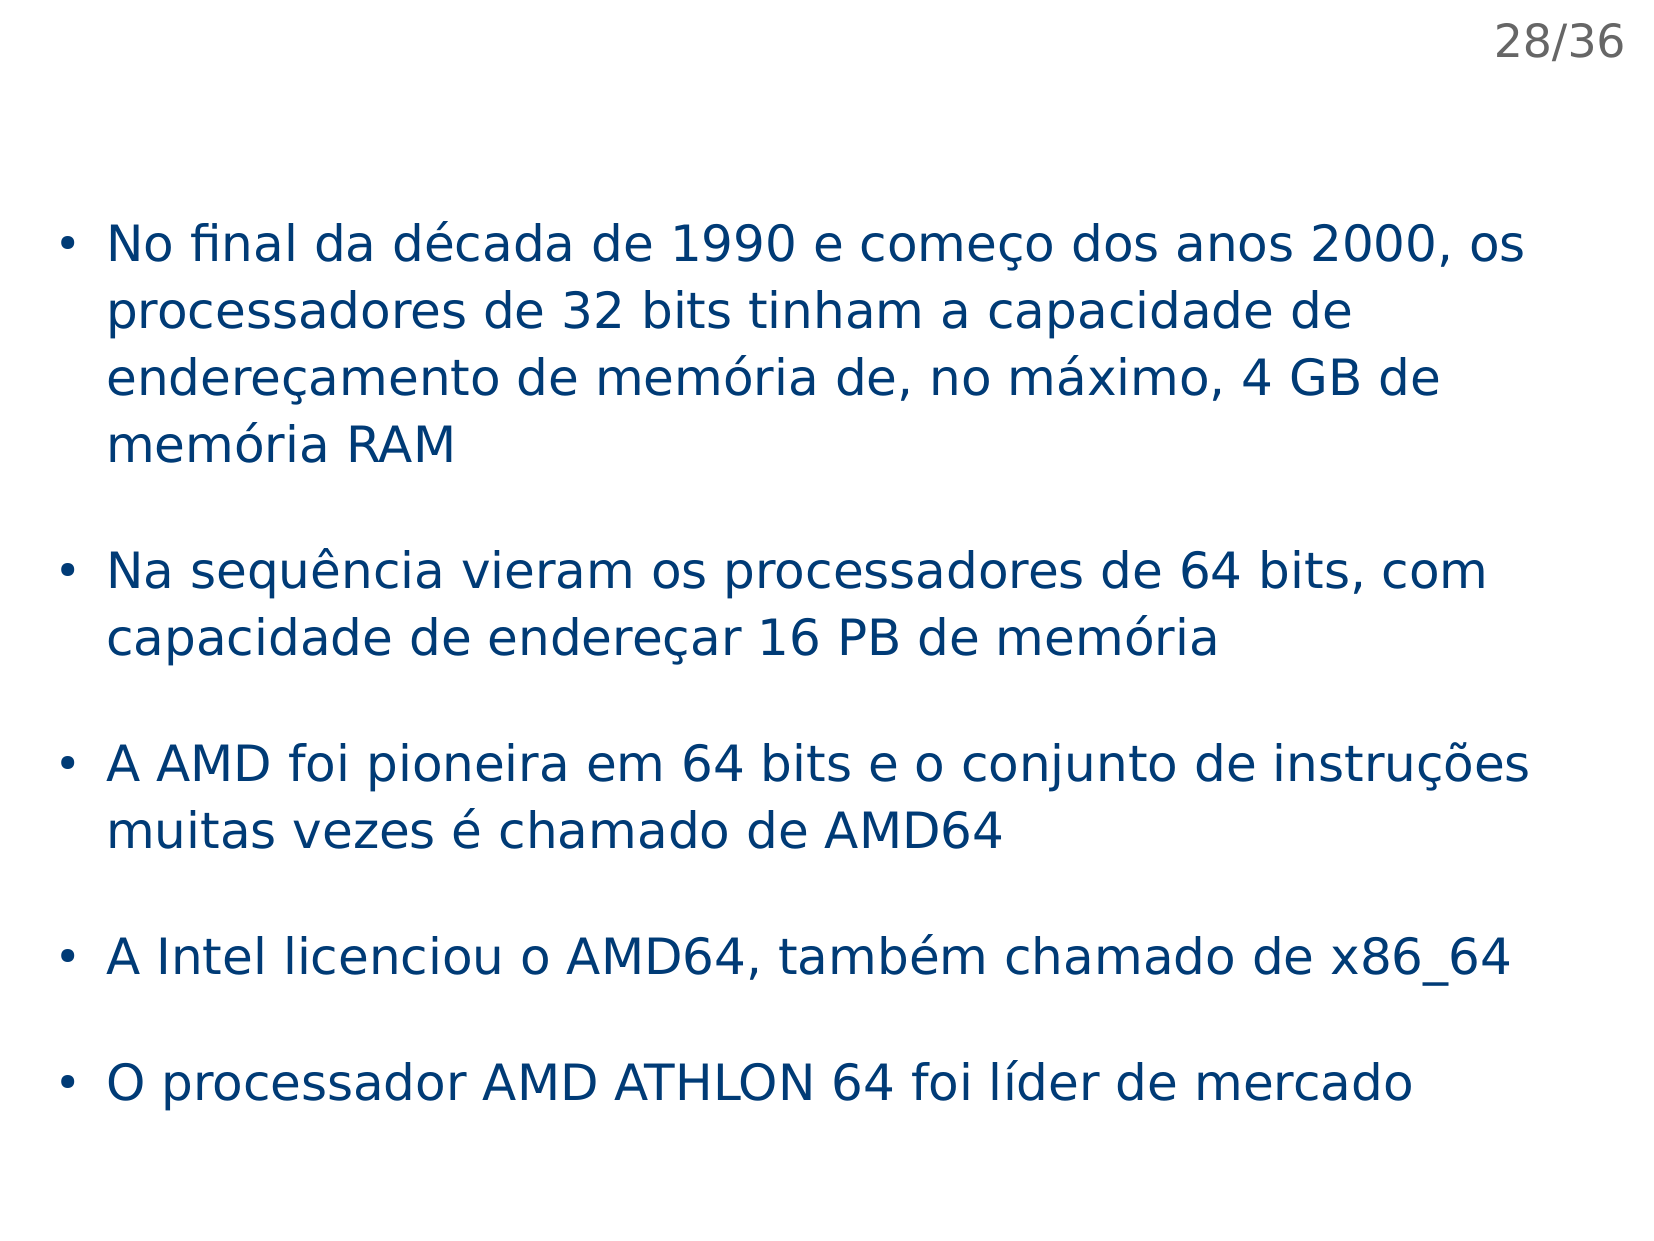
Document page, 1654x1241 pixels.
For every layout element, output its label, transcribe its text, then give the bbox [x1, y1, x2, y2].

list No final da década de 1990 e começo dos anos 2000, os processadores de 32 bits tinham a capacidade de endereçamento de memória de, no máximo, 4 GB de memória RAM Na sequência vieram os processadores de 64 bits, com capacidade de endereçar 16 PB de memória A AMD foi pioneira em 64 bits e o conjunto de instruções muitas vezes é chamado de AMD64 A Intel licenciou o AMD64, também chamado de x86_64 O processador AMD ATHLON 64 foi líder de mercado [59, 206, 1625, 1211]
